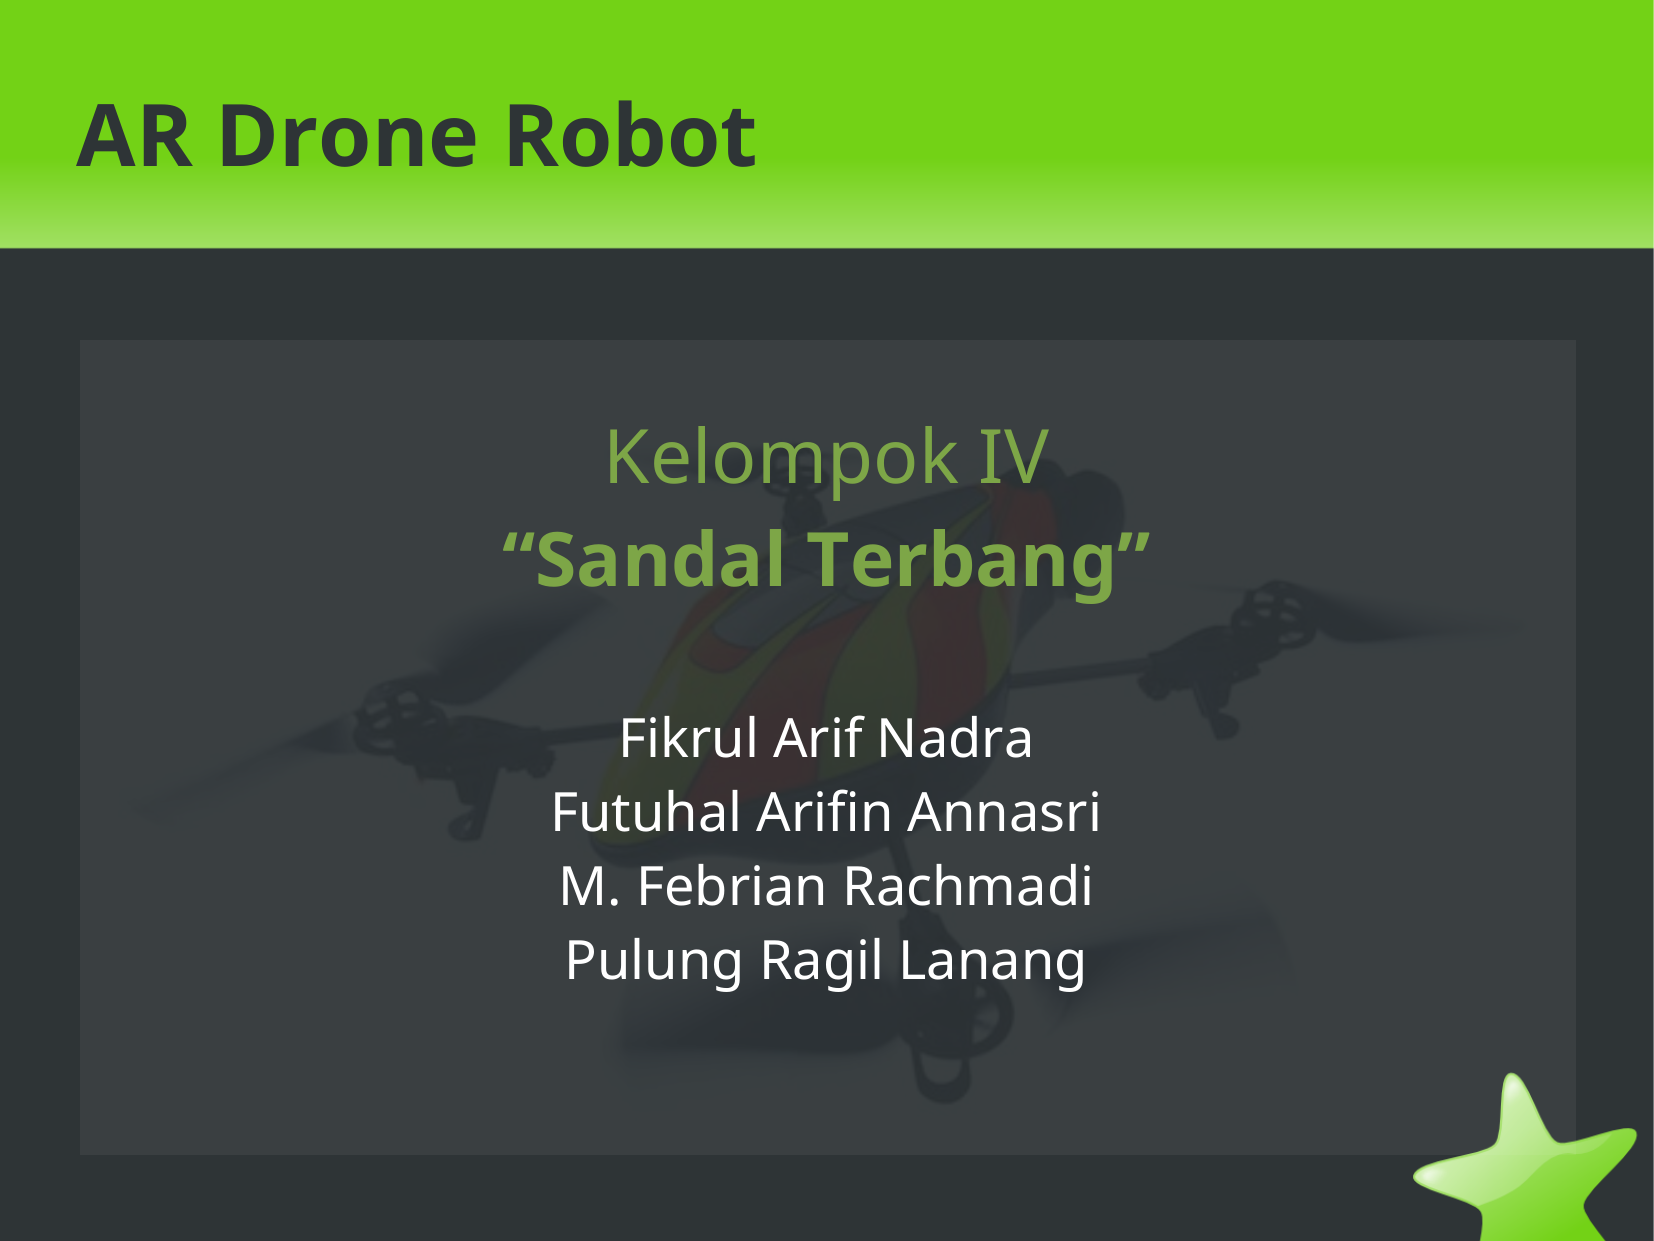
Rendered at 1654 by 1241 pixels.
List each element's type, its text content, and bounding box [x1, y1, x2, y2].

picture [0, 0, 1654, 1241]
subtitle Kelompok IV “Sandal Terbang” Fikrul Arif Nadra Futuhal Arifin Annasri M. Febrian Rachmadi Pulung Ragil Lanang [82, 456, 1571, 943]
title AR Drone Robot [76, 29, 1565, 237]
